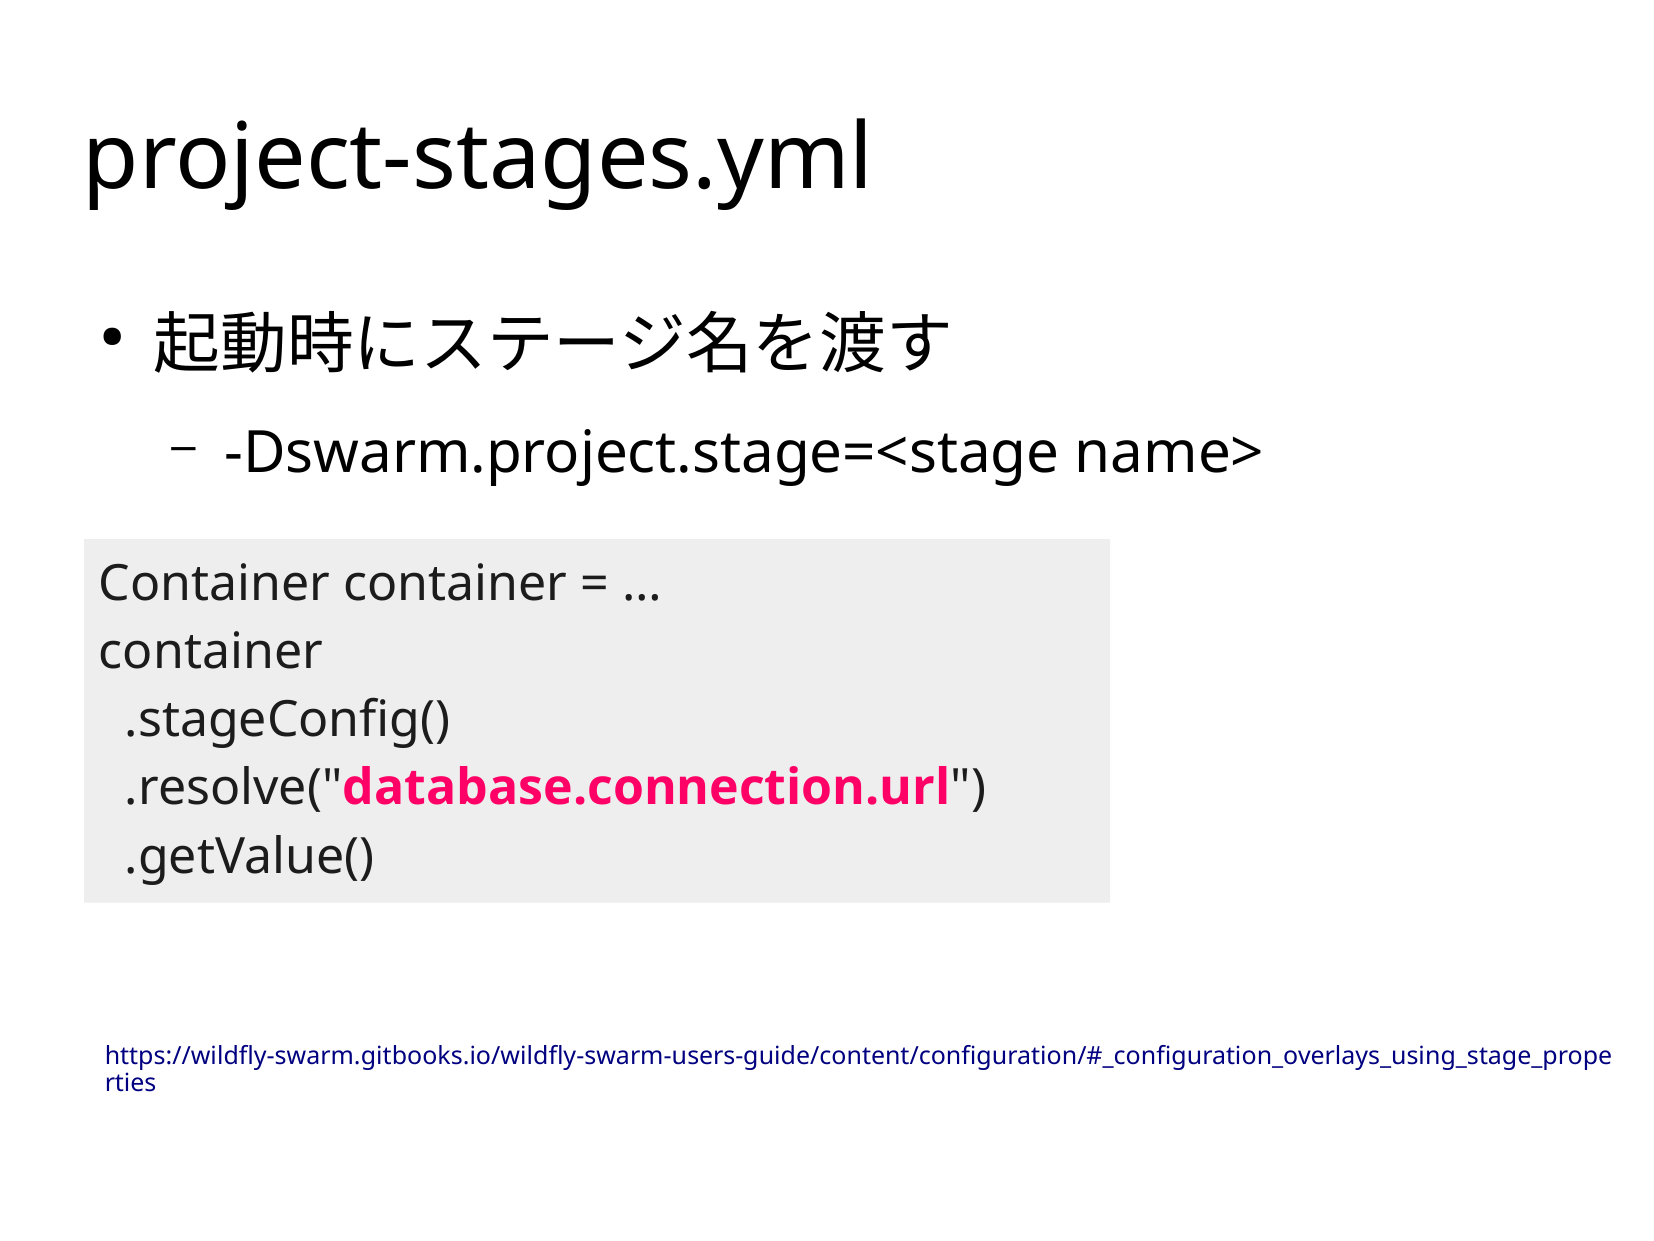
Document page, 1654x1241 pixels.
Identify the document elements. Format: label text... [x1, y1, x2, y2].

text_box Container container = … container .stageConfig() .resolve("database.connection.url") .getValue() [84, 539, 1111, 903]
title project-stages.yml [82, 49, 1571, 257]
text_box https://wildfly-swarm.gitbooks.io/wildfly-swarm-users-guide/content/configuration/#_configuration_overlays_using_stage_properties [90, 1030, 1636, 1128]
list 起動時にステージ名を渡す -Dswarm.project.stage=<stage name> [82, 290, 1571, 1010]
